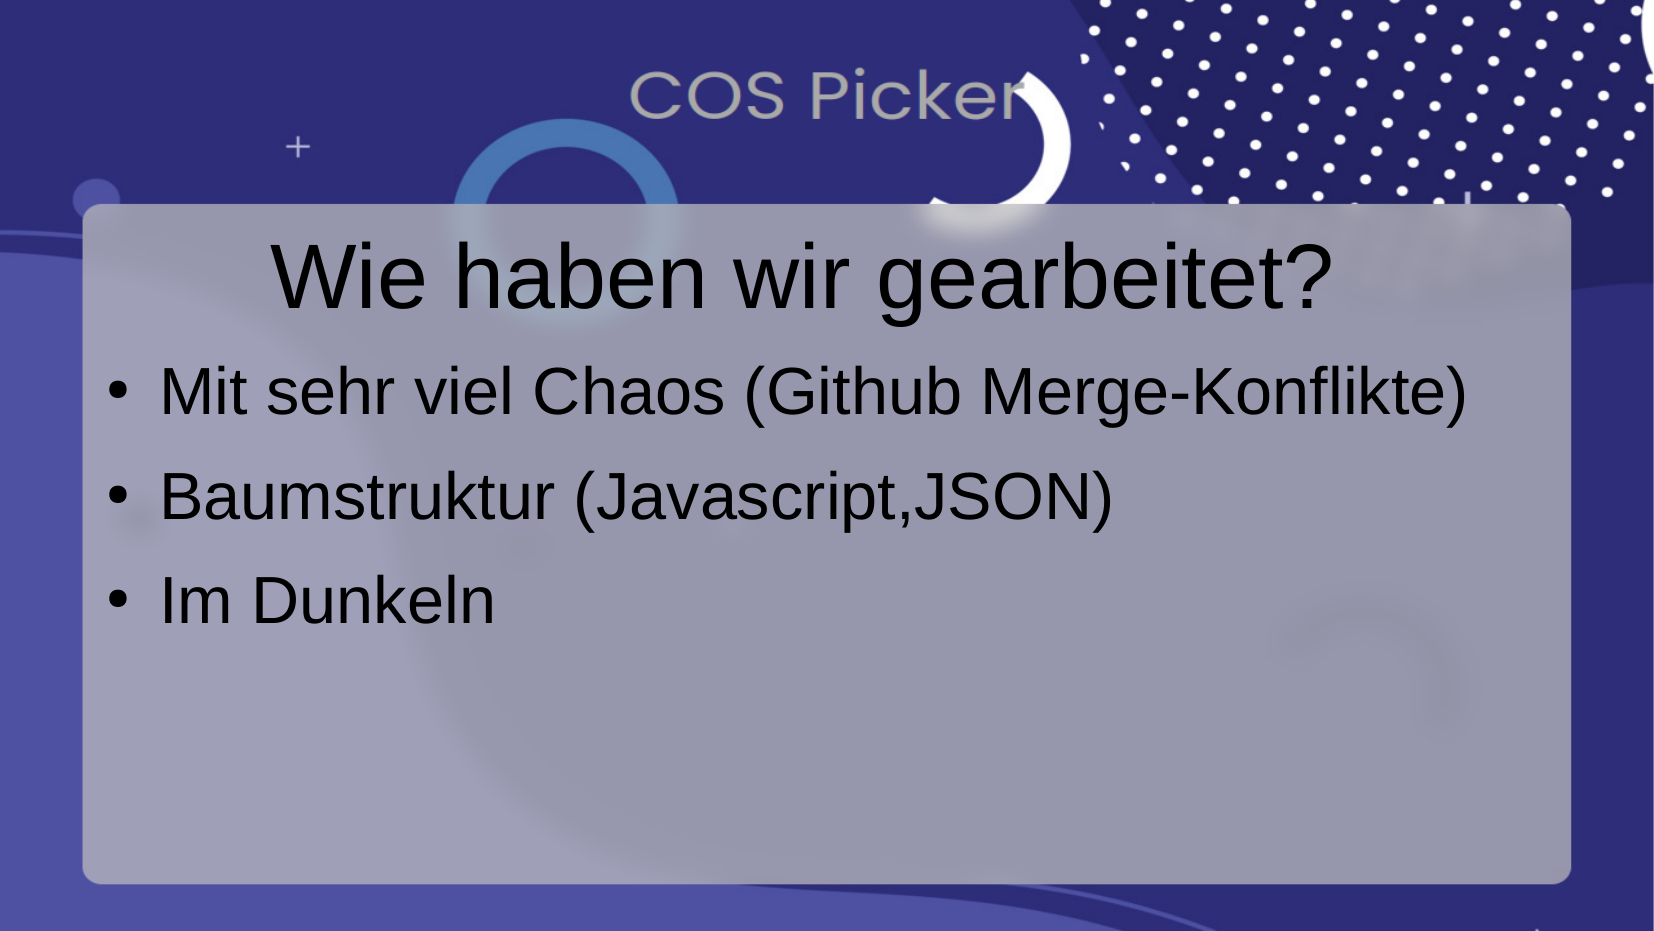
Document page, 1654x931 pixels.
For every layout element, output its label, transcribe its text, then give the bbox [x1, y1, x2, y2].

title Wie haben wir gearbeitet? [59, 199, 1548, 355]
picture [0, 0, 1654, 931]
list Mit sehr viel Chaos (Github Merge-Konflikte) Baumstruktur (Javascript,JSON) Im Dunkeln [88, 354, 1577, 865]
